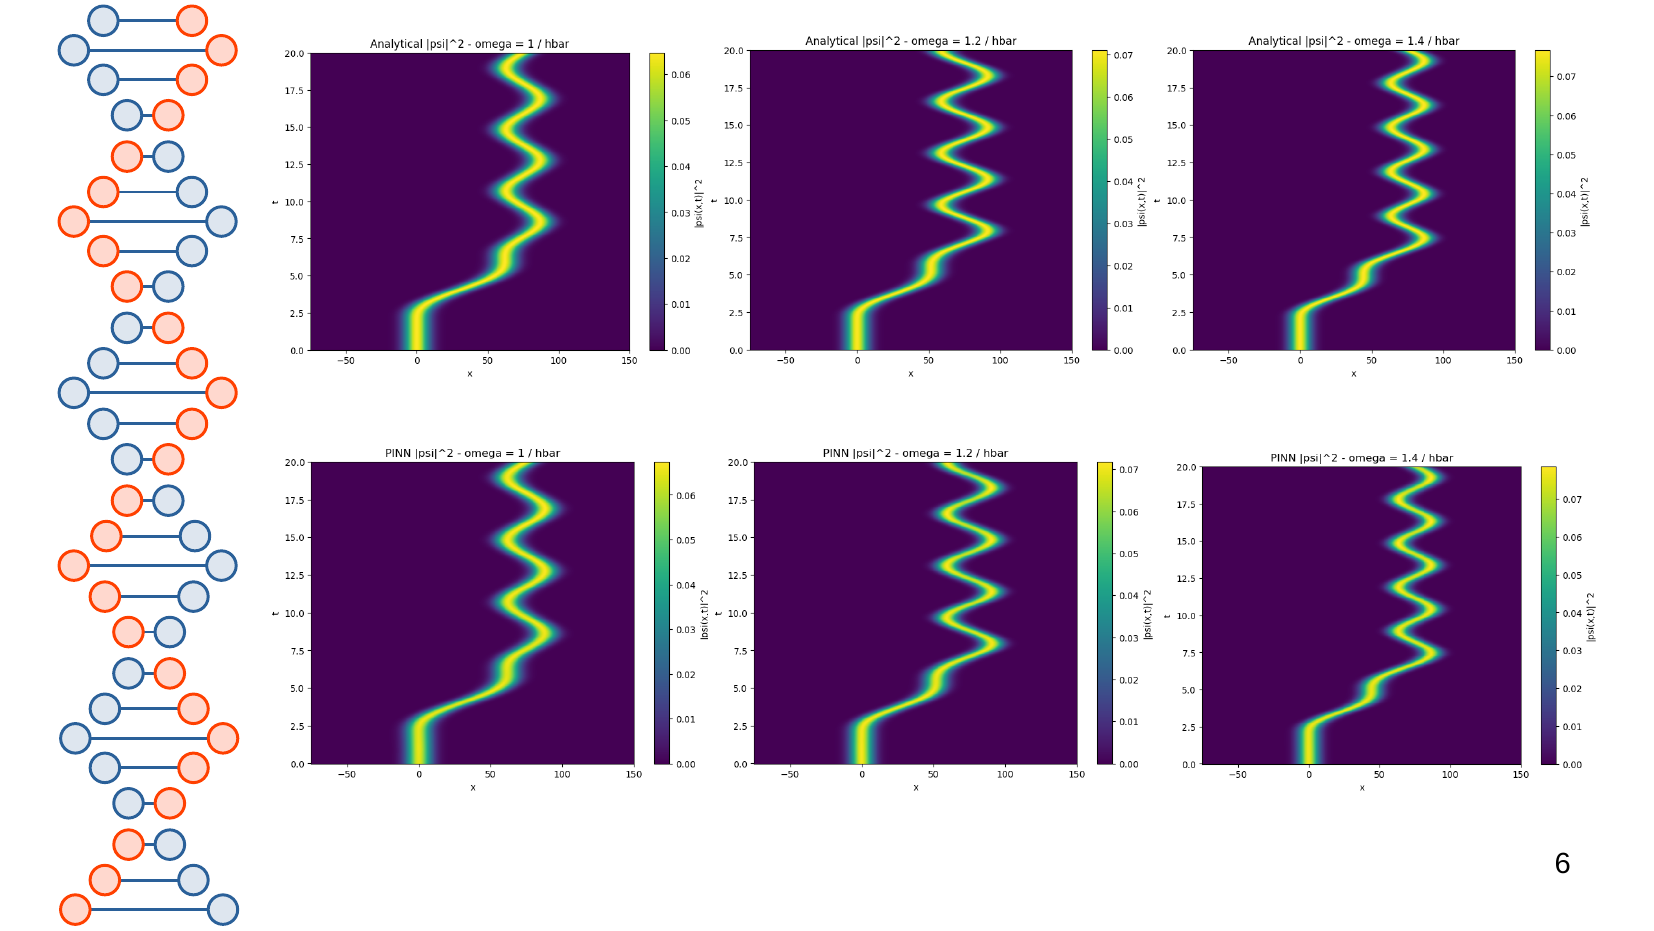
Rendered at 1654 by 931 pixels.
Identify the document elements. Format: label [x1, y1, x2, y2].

picture [265, 29, 1595, 384]
picture [265, 442, 1601, 798]
